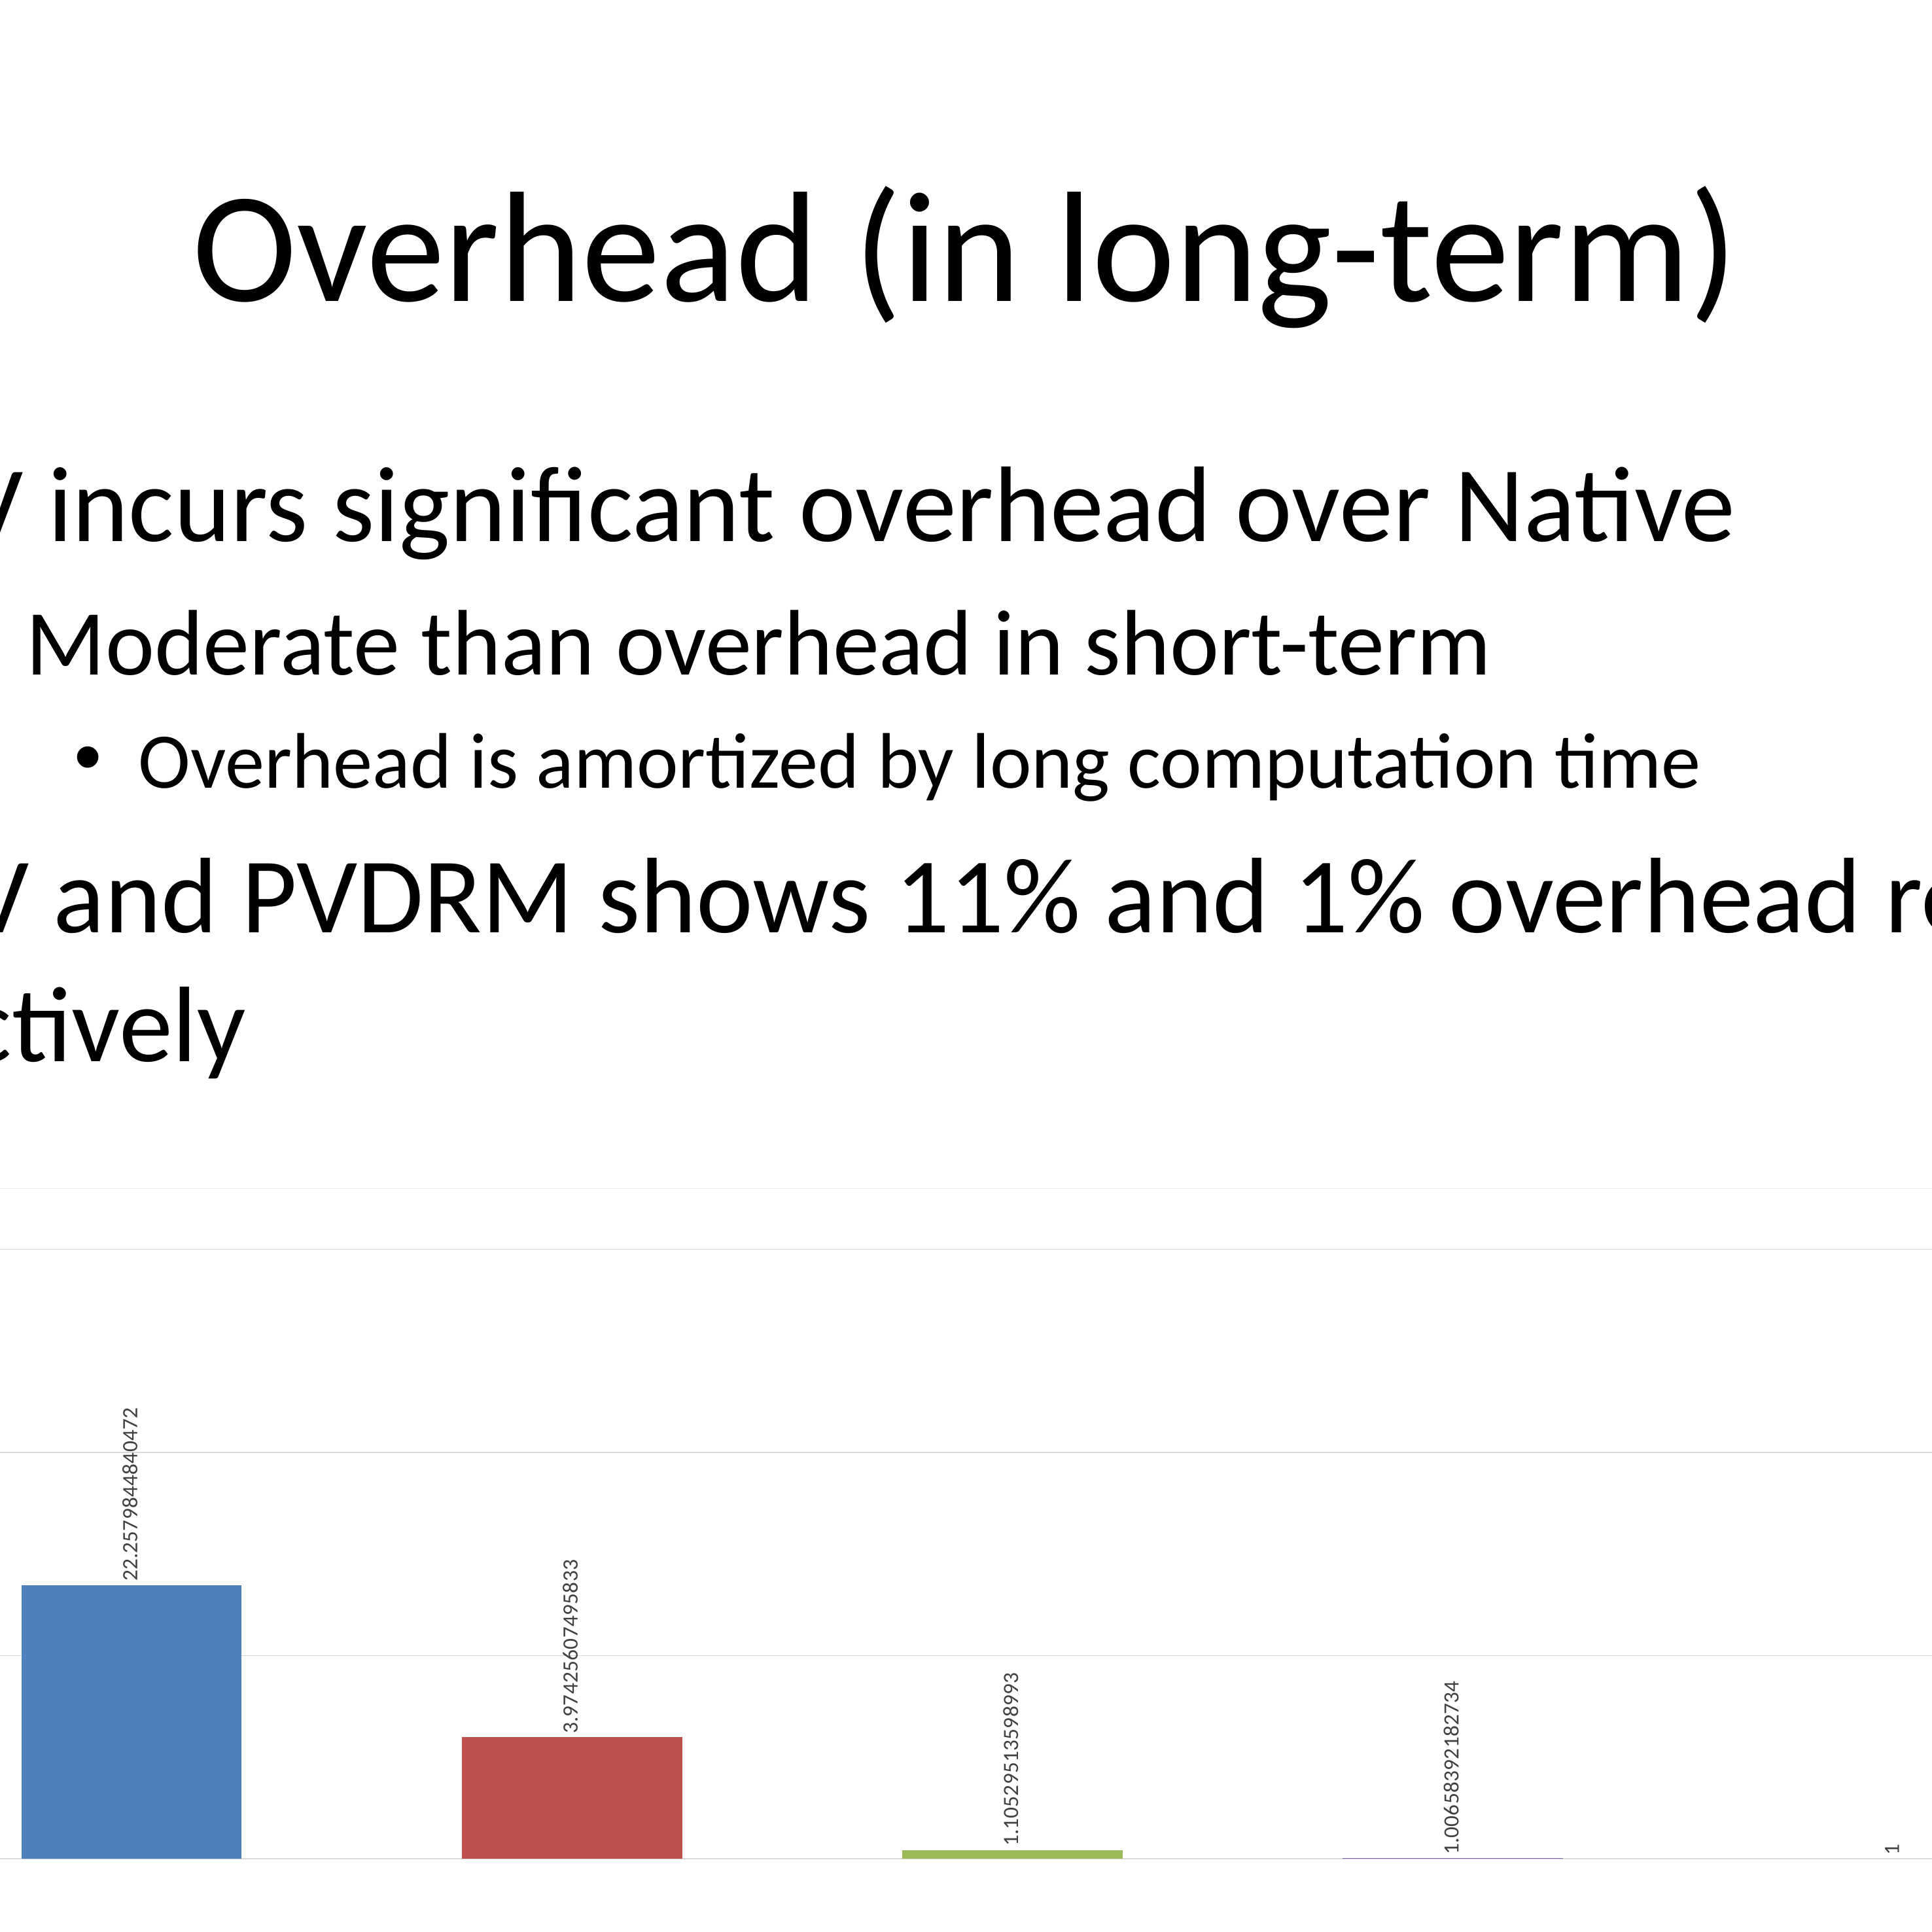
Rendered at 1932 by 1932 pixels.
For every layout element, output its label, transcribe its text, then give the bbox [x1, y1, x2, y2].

title Overhead (in long-term) [96, 77, 1836, 400]
chart [0, 1174, 1932, 1884]
list FV incurs significant overhead over Native Moderate than overhead in short-term Overhead is amortized by long computation time PV and PVDRM shows 11% and 1% overhead respectively [0, 429, 1932, 1123]
